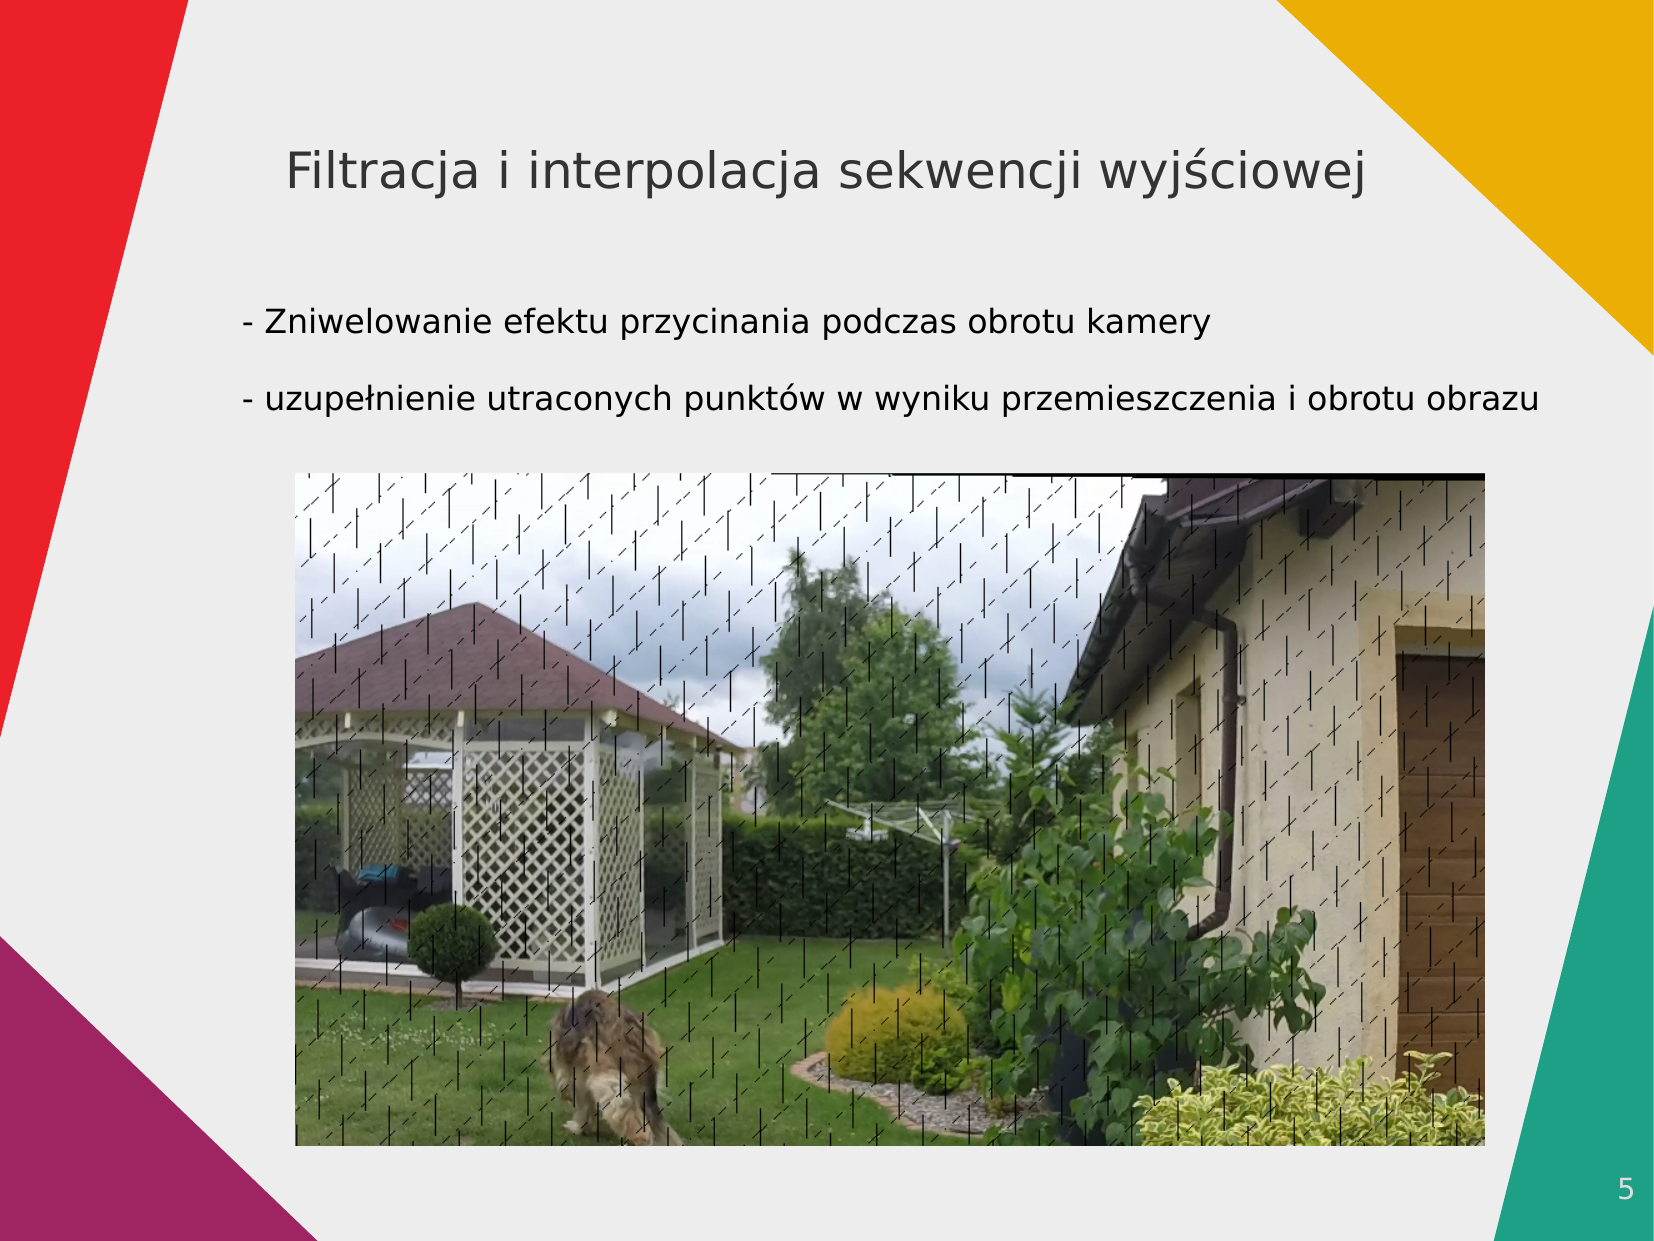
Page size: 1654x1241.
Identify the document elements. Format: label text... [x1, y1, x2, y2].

picture [295, 472, 1485, 1146]
title Filtracja i interpolacja sekwencji wyjściowej [114, 73, 1539, 271]
text_box - Zniwelowanie efektu przycinania podczas obrotu kamery - uzupełnienie utraconych punktów w wyniku przemieszczenia i obrotu obrazu [227, 295, 1558, 426]
